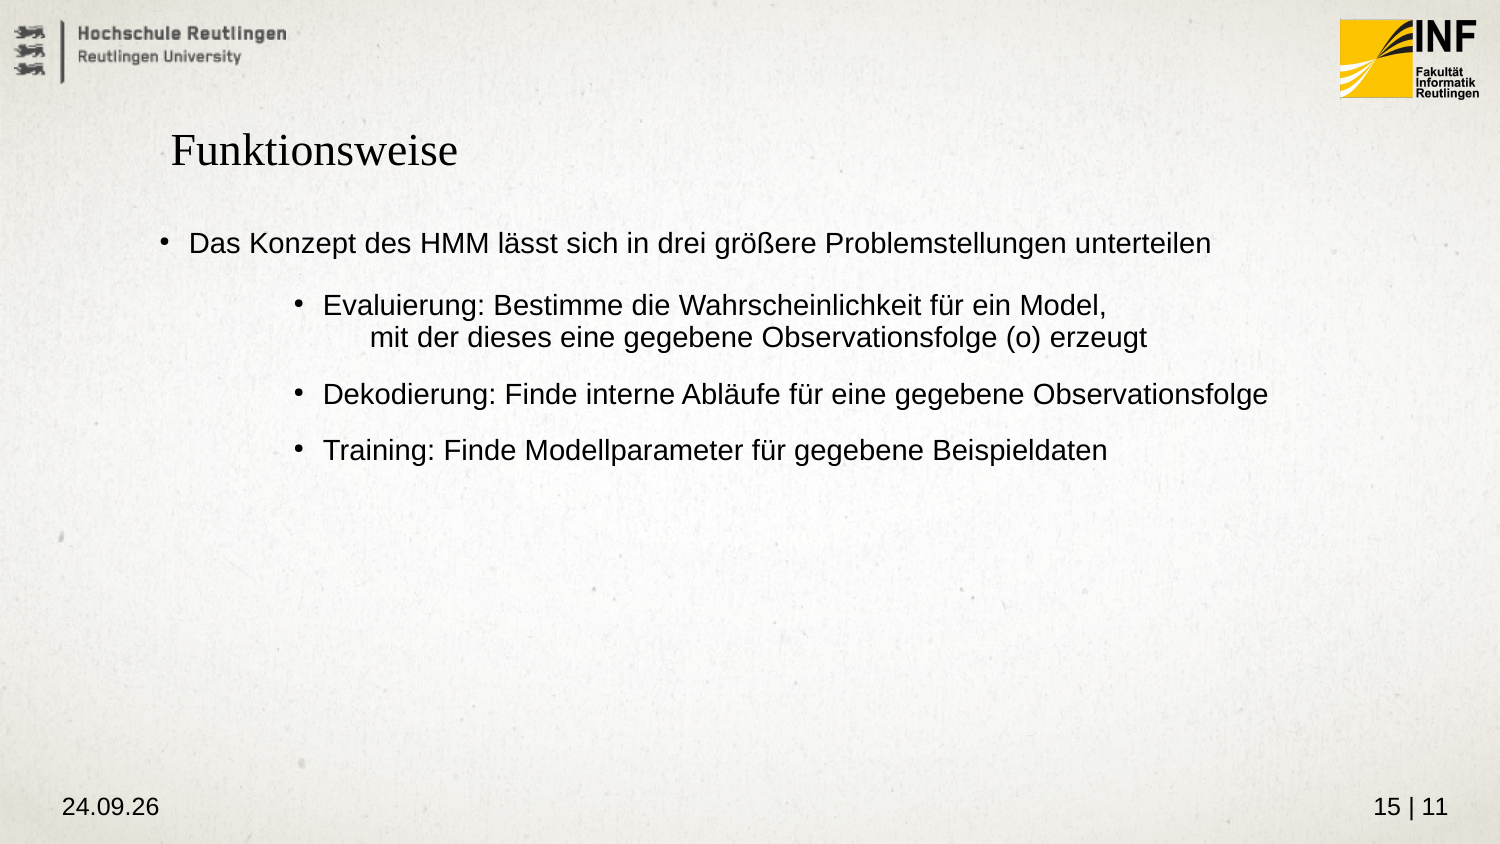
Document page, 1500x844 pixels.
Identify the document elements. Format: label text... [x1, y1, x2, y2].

list Das Konzept des HMM lässt sich in drei größere Problemstellungen unterteilen Evaluierung: Bestimme die Wahrscheinlichkeit für ein Model, mit der dieses eine gegebene Observationsfolge (o) erzeugt Dekodierung: Finde interne Abläufe für eine gegebene Observationsfolge Training: Finde Modellparameter für gegebene Beispieldaten [159, 225, 1341, 731]
picture [0, 0, 1500, 844]
title Funktionsweise [159, 106, 1341, 188]
